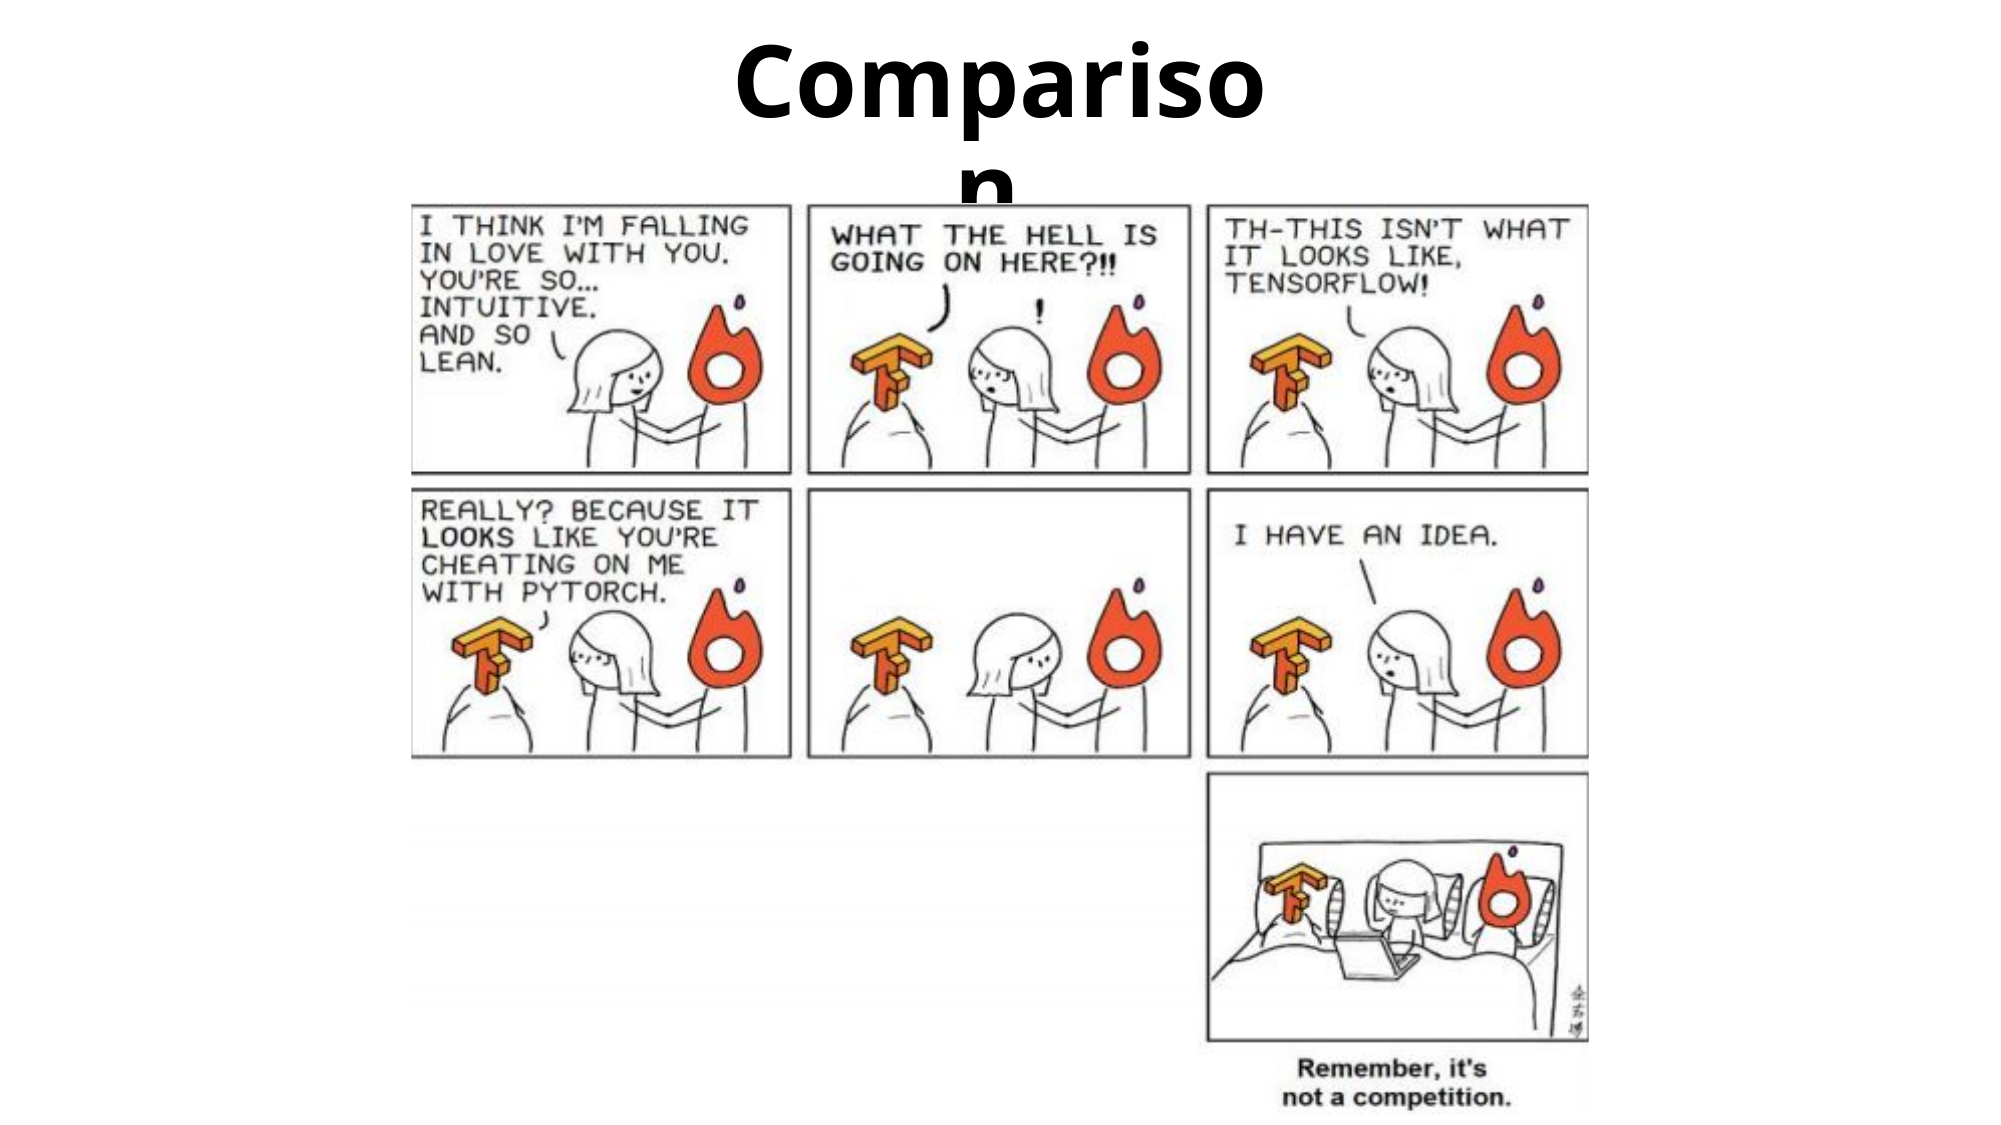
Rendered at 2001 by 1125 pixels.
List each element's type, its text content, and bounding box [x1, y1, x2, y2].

picture [411, 203, 1589, 1115]
title Comparison [692, 23, 1308, 158]
